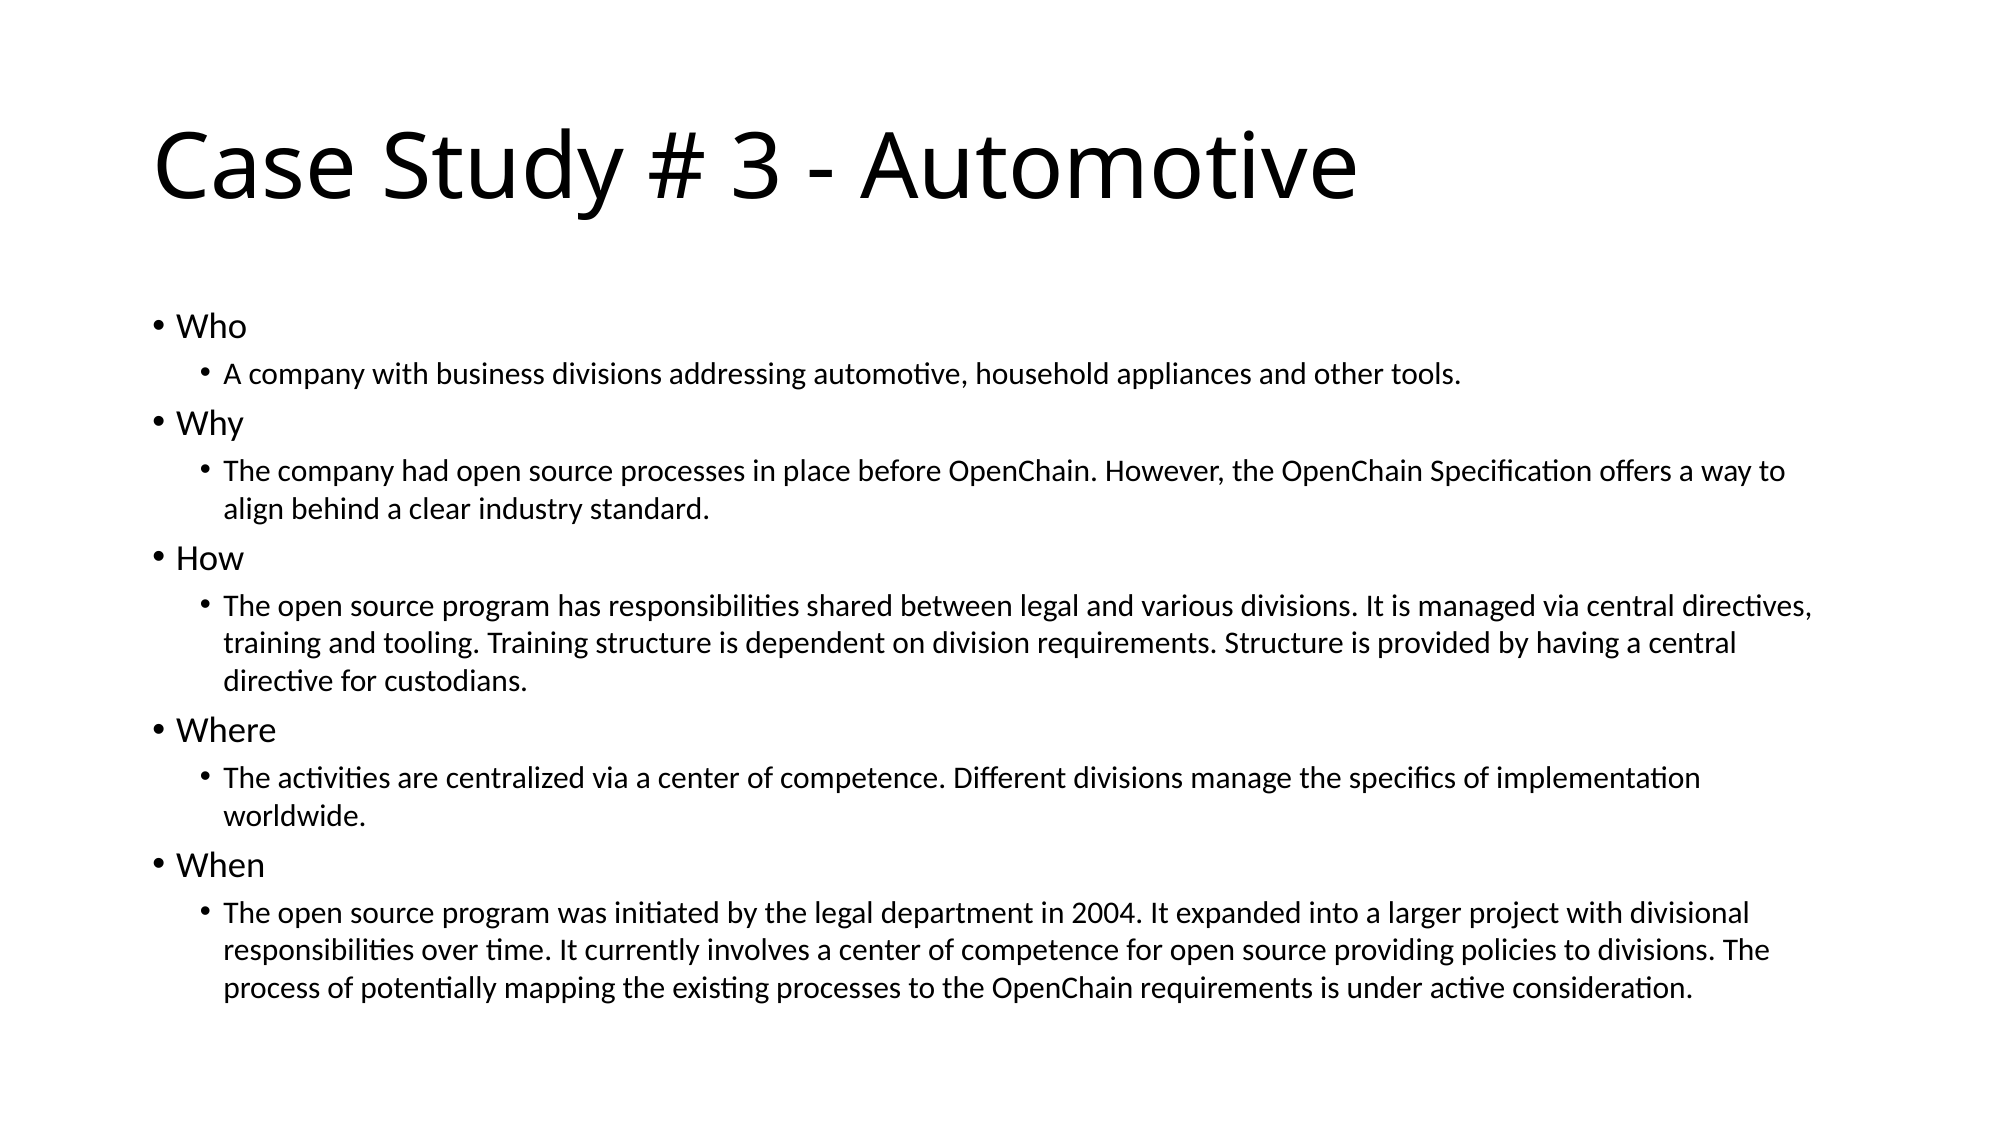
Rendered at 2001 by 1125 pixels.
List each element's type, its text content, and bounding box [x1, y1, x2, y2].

title Case Study # 3 - Automotive [137, 59, 1863, 278]
list Who A company with business divisions addressing automotive, household appliances and other tools. Why The company had open source processes in place before OpenChain. However, the OpenChain Specification offers a way to align behind a clear industry standard. How The open source program has responsibilities shared between legal and various divisions. It is managed via central directives, training and tooling. Training structure is dependent on division requirements. Structure is provided by having a central directive for custodians. Where The activities are centralized via a center of competence. Different divisions manage the specifics of implementation worldwide. When The open source program was initiated by the legal department in 2004. It expanded into a larger project with divisional responsibilities over time. It currently involves a center of competence for open source providing policies to divisions. The process of potentially mapping the existing processes to the OpenChain requirements is under active consideration. [137, 299, 1863, 1014]
